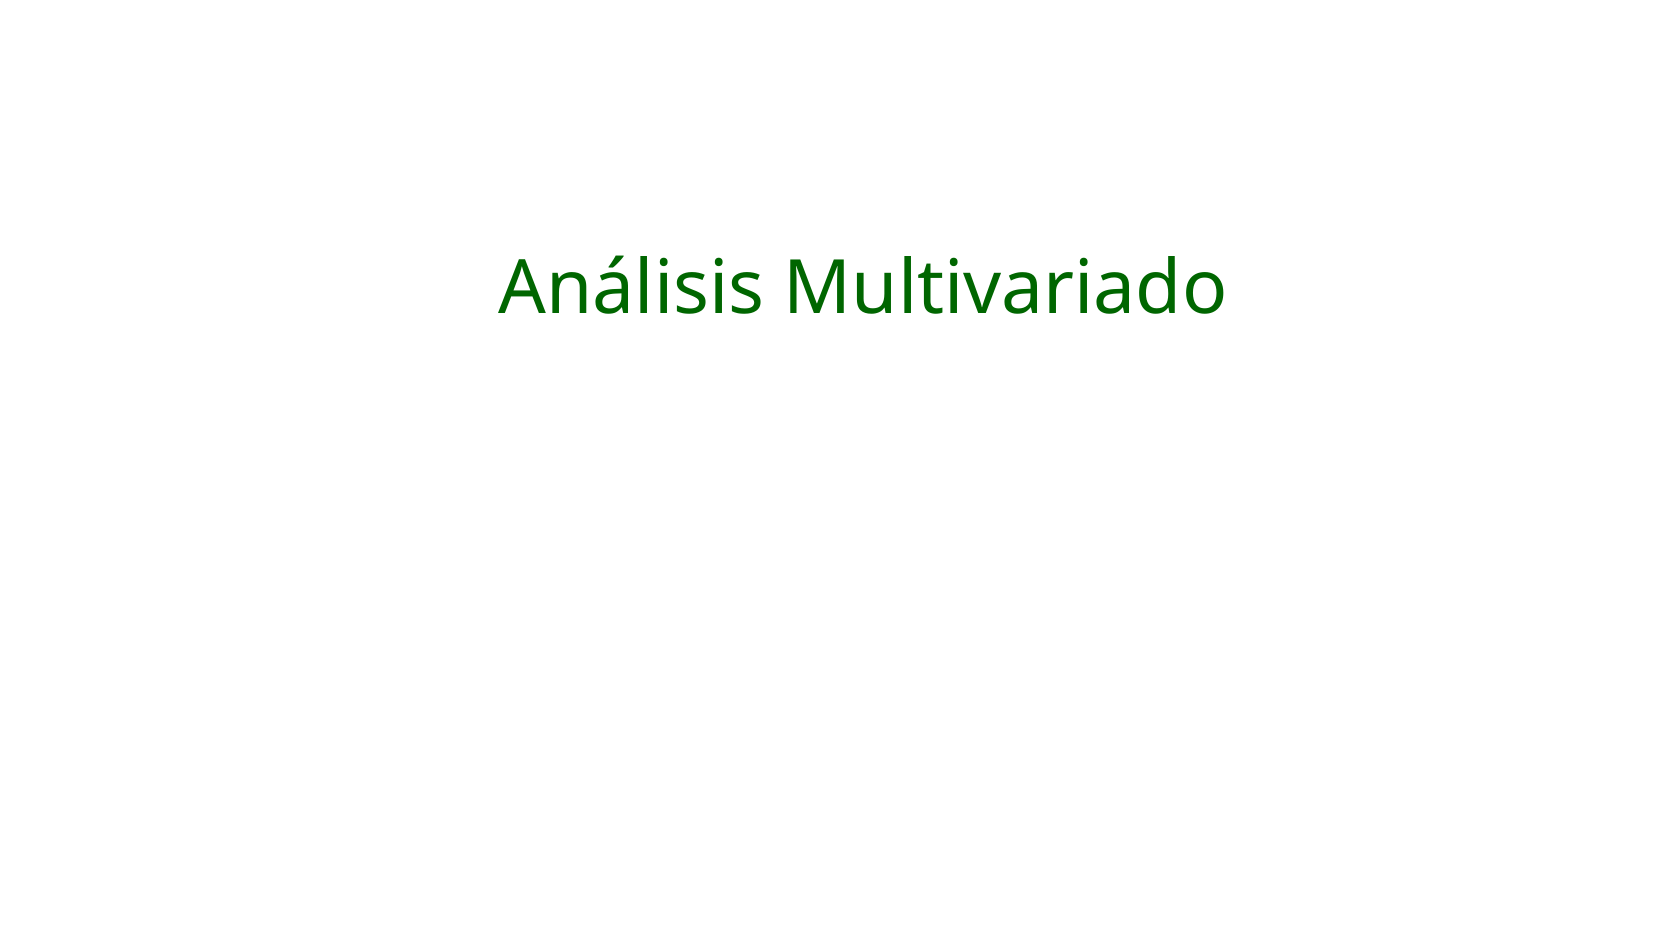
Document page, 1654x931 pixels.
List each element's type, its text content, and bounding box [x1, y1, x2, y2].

text_box Análisis Multivariado [483, 230, 1243, 337]
